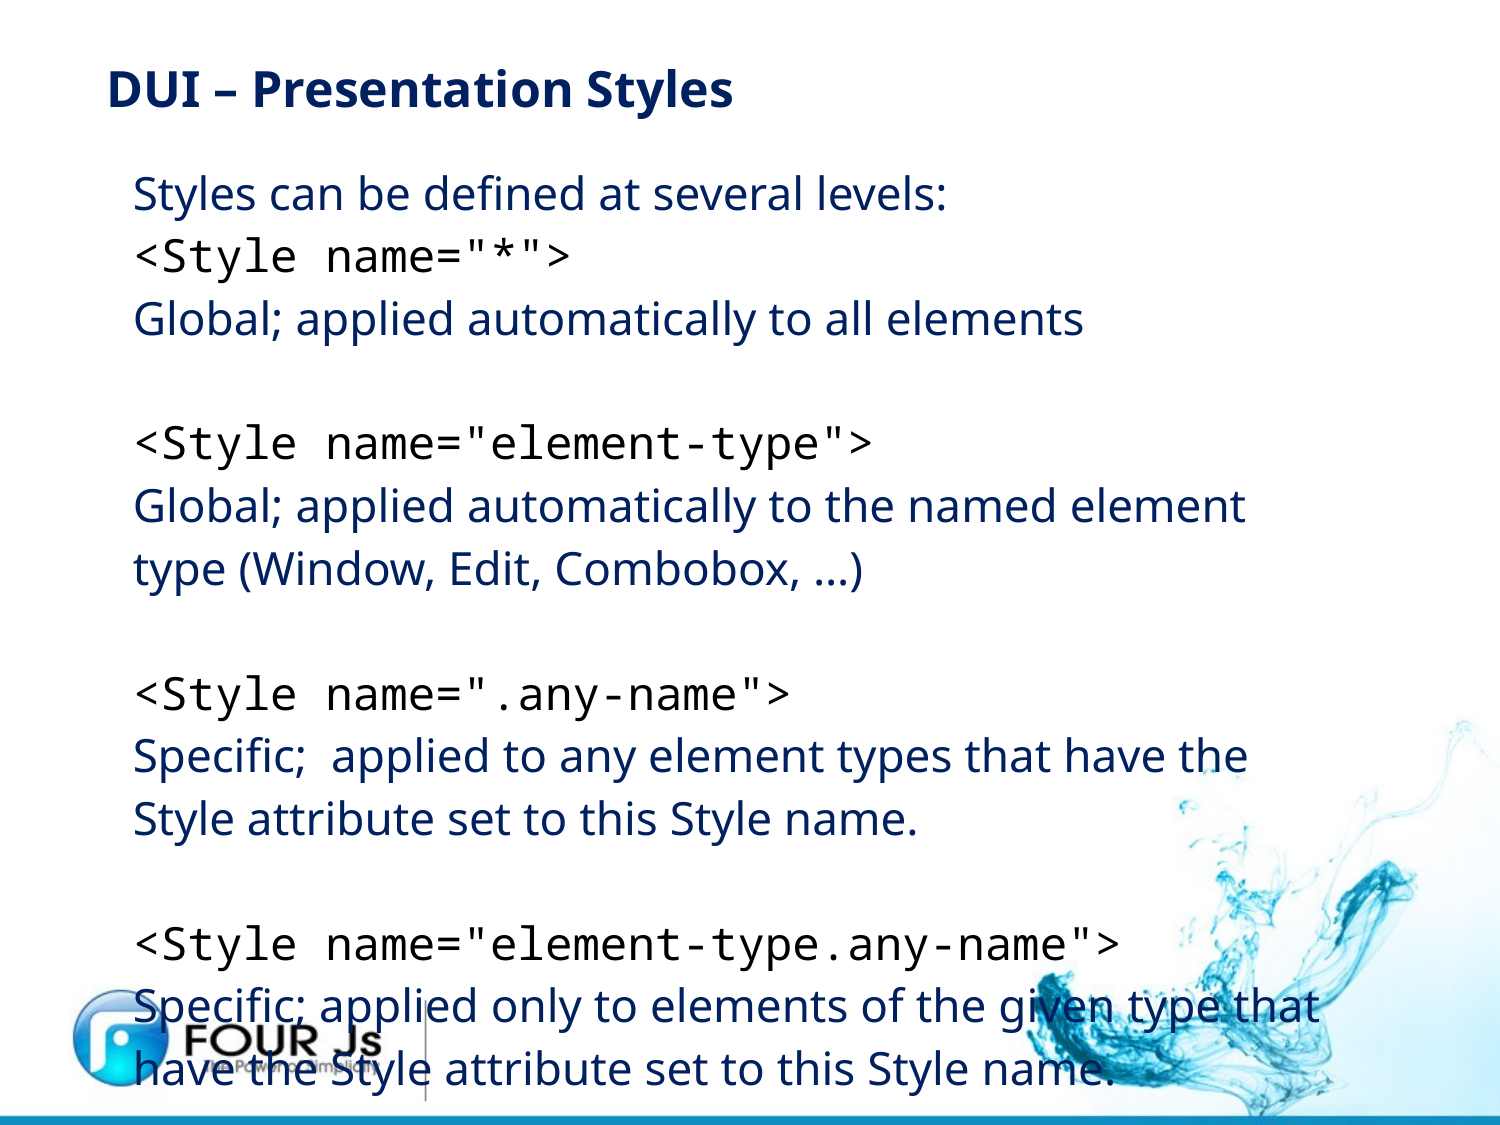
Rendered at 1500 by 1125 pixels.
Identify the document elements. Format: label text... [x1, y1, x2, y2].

picture [0, 0, 1500, 1122]
text_box Styles can be defined at several levels: <Style name="*"> Global; applied automatically to all elements <Style name="element-type"> Global; applied automatically to the named element type (Window, Edit, Combobox, …) <Style name=".any-name"> Specific; applied to any element types that have the Style attribute set to this Style name. <Style name="element-type.any-name"> Specific; applied only to elements of the given type that have the Style attribute set to this Style name. [118, 153, 1362, 1058]
title DUI – Presentation Styles [106, 35, 1388, 142]
